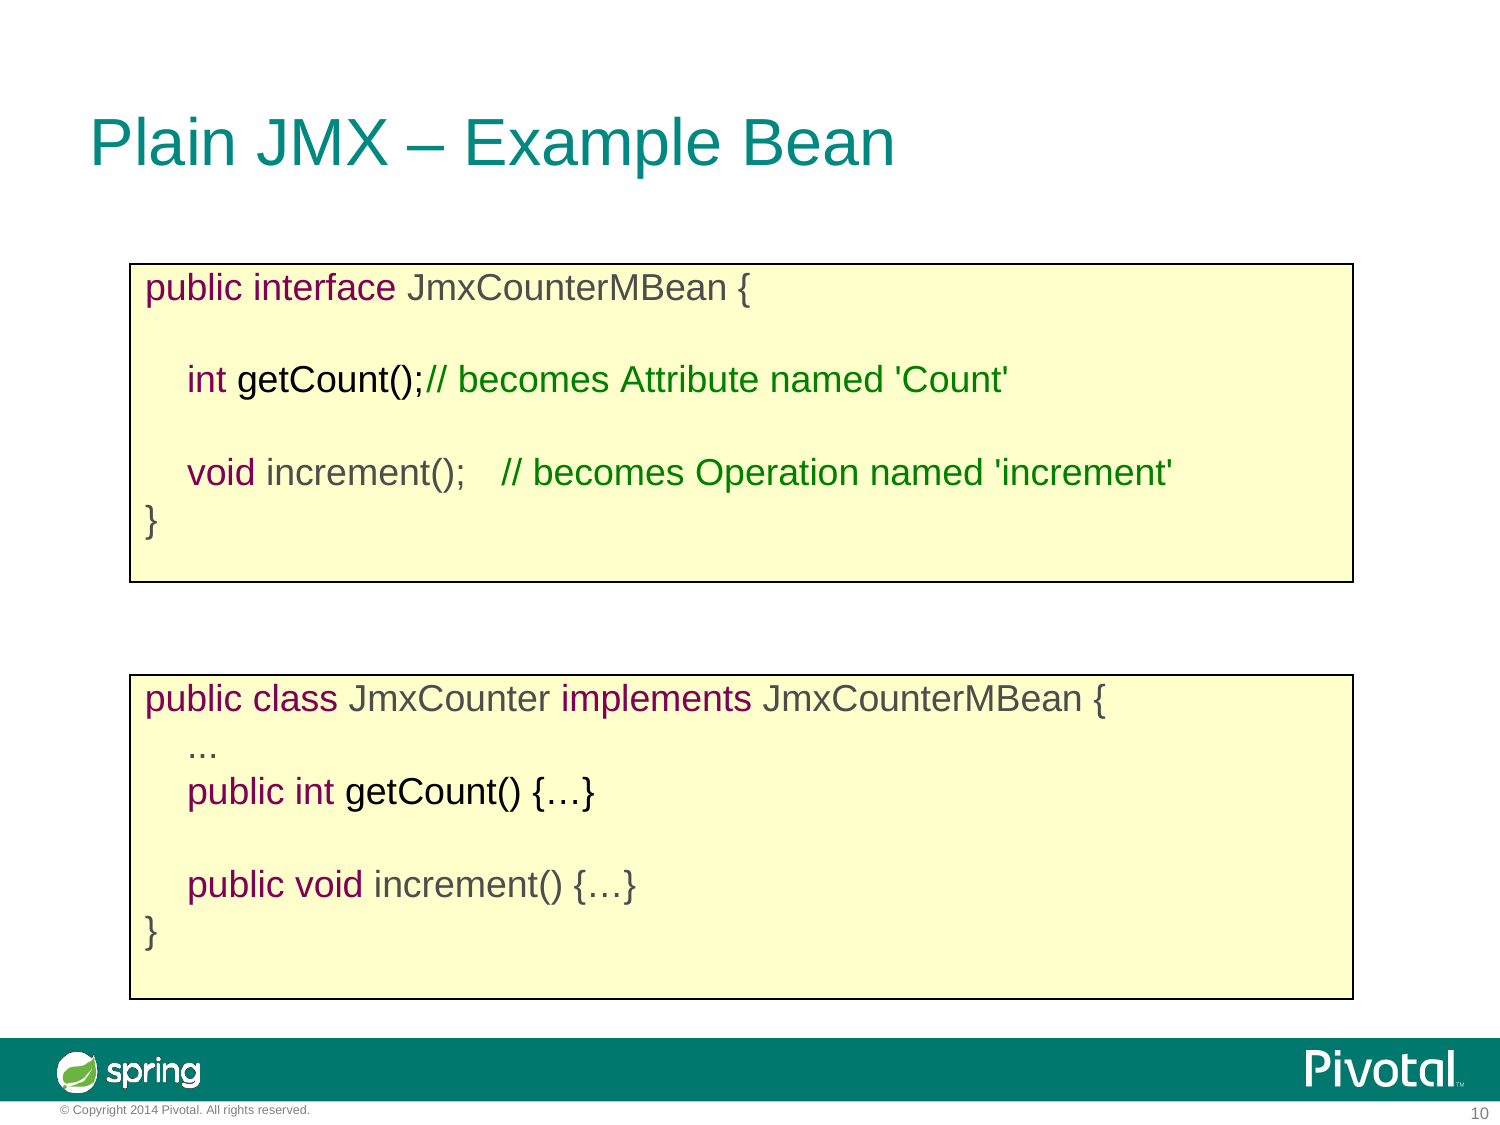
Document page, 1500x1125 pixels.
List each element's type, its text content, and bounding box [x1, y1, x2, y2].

text_box public interface JmxCounterMBean { int getCount(); // becomes Attribute named 'Count' void increment(); // becomes Operation named 'increment' } [130, 263, 1353, 583]
picture [1306, 1050, 1464, 1087]
title Plain JMX – Example Bean [75, 45, 1426, 233]
text_box public class JmxCounter implements JmxCounterMBean { ... public int getCount() {…} public void increment() {…} } [130, 675, 1353, 999]
picture [32, 1041, 210, 1103]
